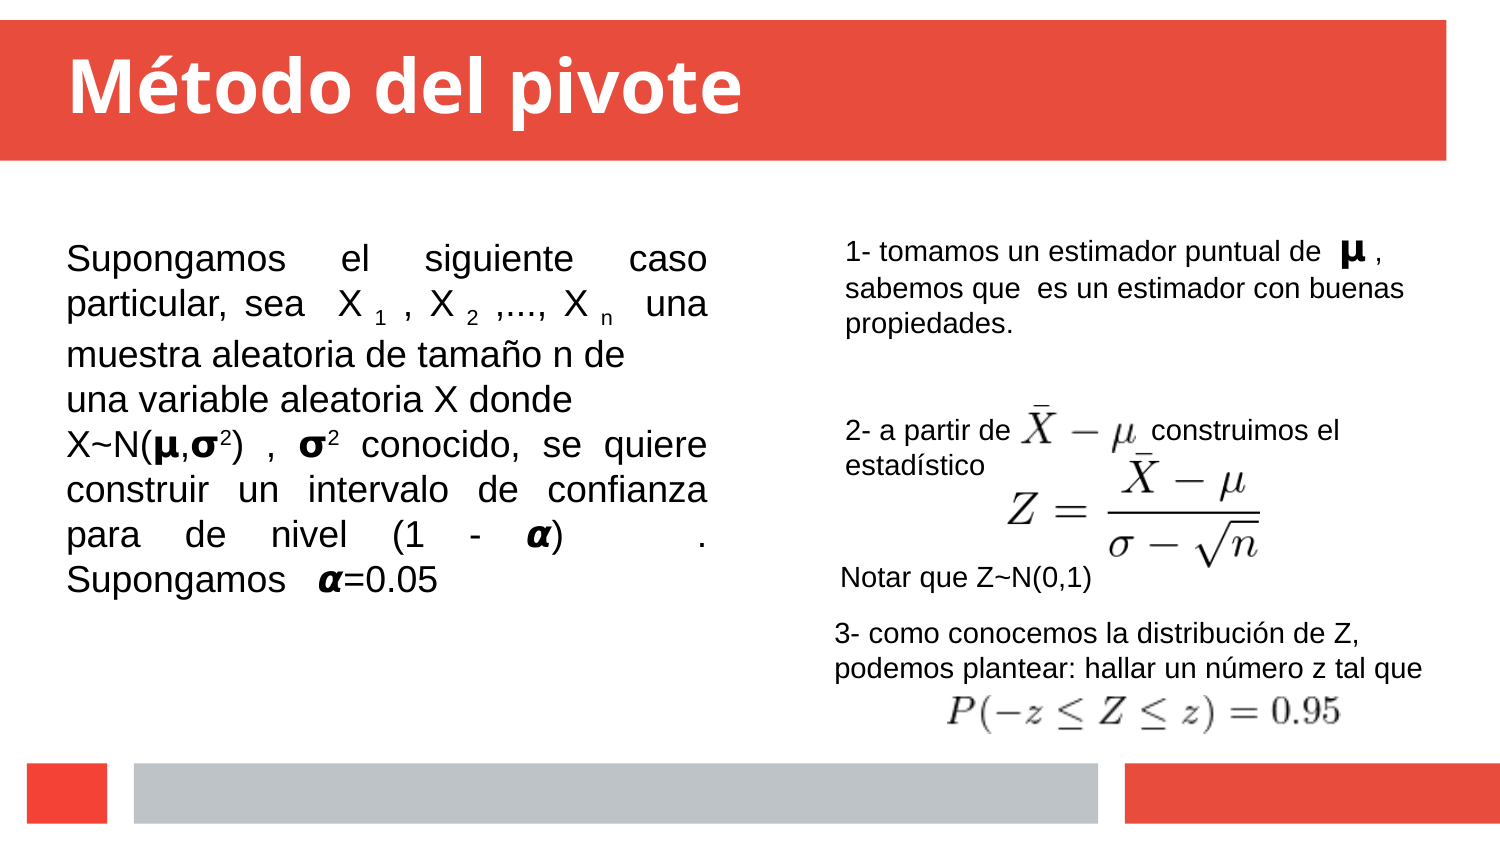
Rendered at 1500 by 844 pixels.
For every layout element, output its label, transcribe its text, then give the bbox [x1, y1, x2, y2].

title Método del pivote [53, 40, 1447, 141]
text_box 2- a partir de construimos el estadístico [830, 396, 1458, 531]
text_box 3- como conocemos la distribución de Z, podemos plantear: hallar un número z tal que [819, 599, 1469, 734]
picture [947, 695, 1341, 734]
picture [1007, 405, 1260, 568]
text_box Notar que Z~N(0,1) [824, 543, 1218, 599]
list Supongamos el siguiente caso particular, sea X 1 , X 2 ,..., X n una muestra aleatoria de tamaño n de una variable aleatoria X donde X~N(𝝻,𝞂2) , 𝞂2 conocido, se quiere construir un intervalo de confianza para de nivel (1 - 𝞪) . Supongamos 𝞪=0.05 [53, 220, 721, 744]
text_box 1- tomamos un estimador puntual de 𝝻 , sabemos que es un estimador con buenas propiedades. [830, 209, 1458, 344]
